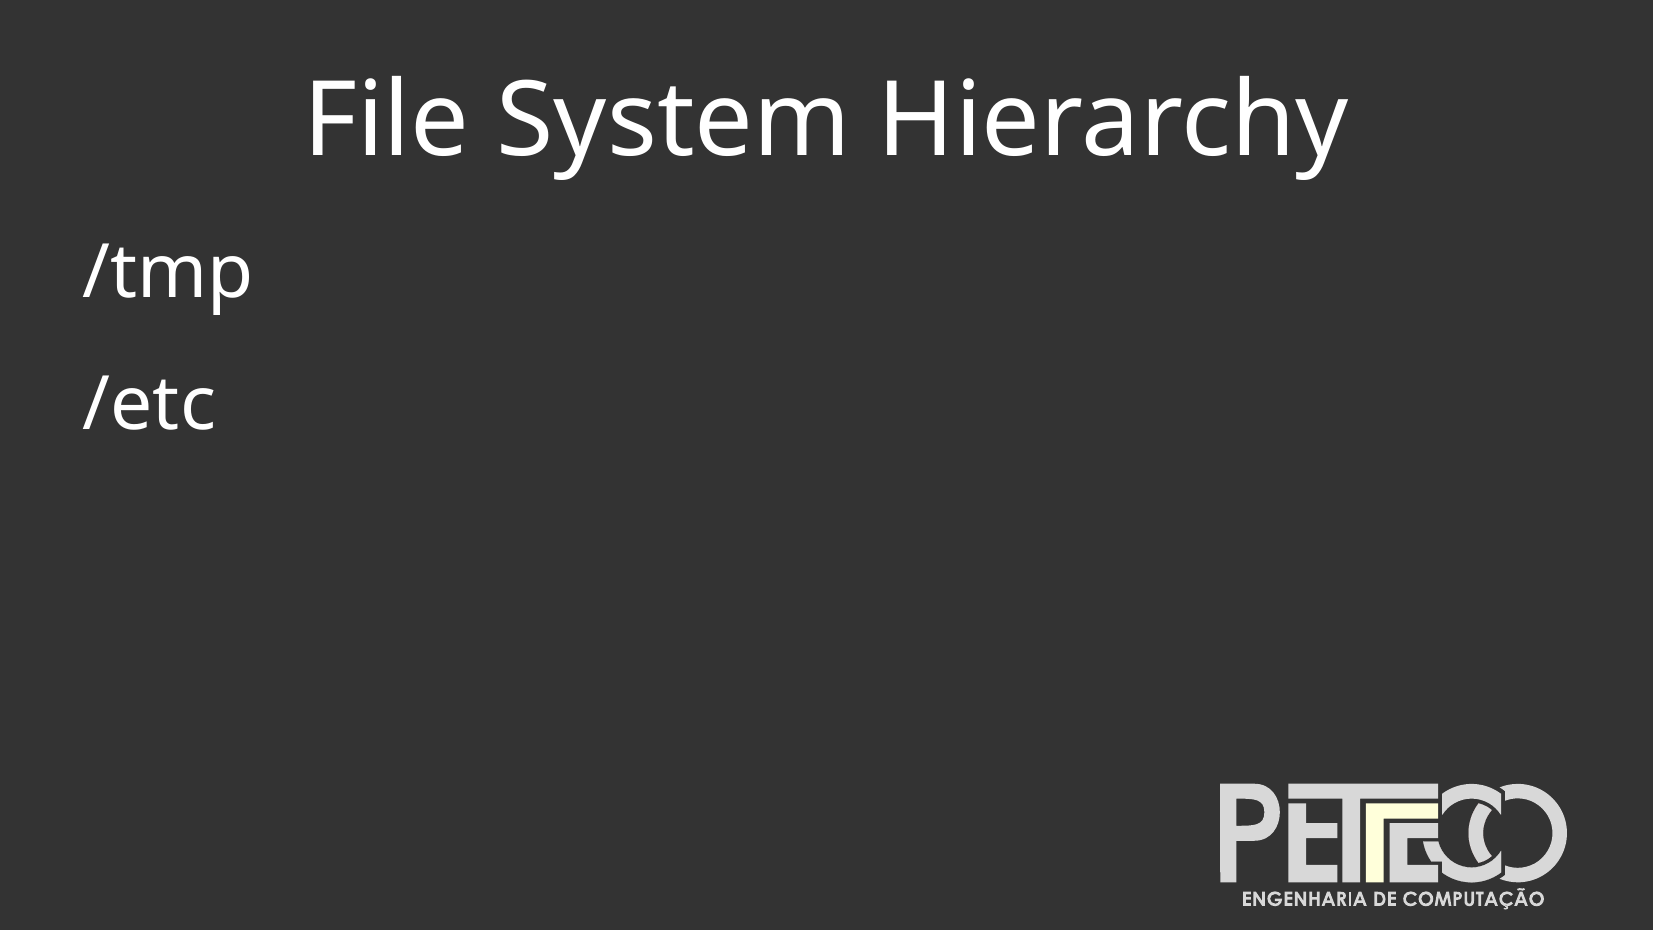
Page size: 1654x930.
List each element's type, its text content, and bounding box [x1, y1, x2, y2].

title File System Hierarchy [82, 37, 1571, 193]
list /tmp /etc [82, 217, 1571, 757]
